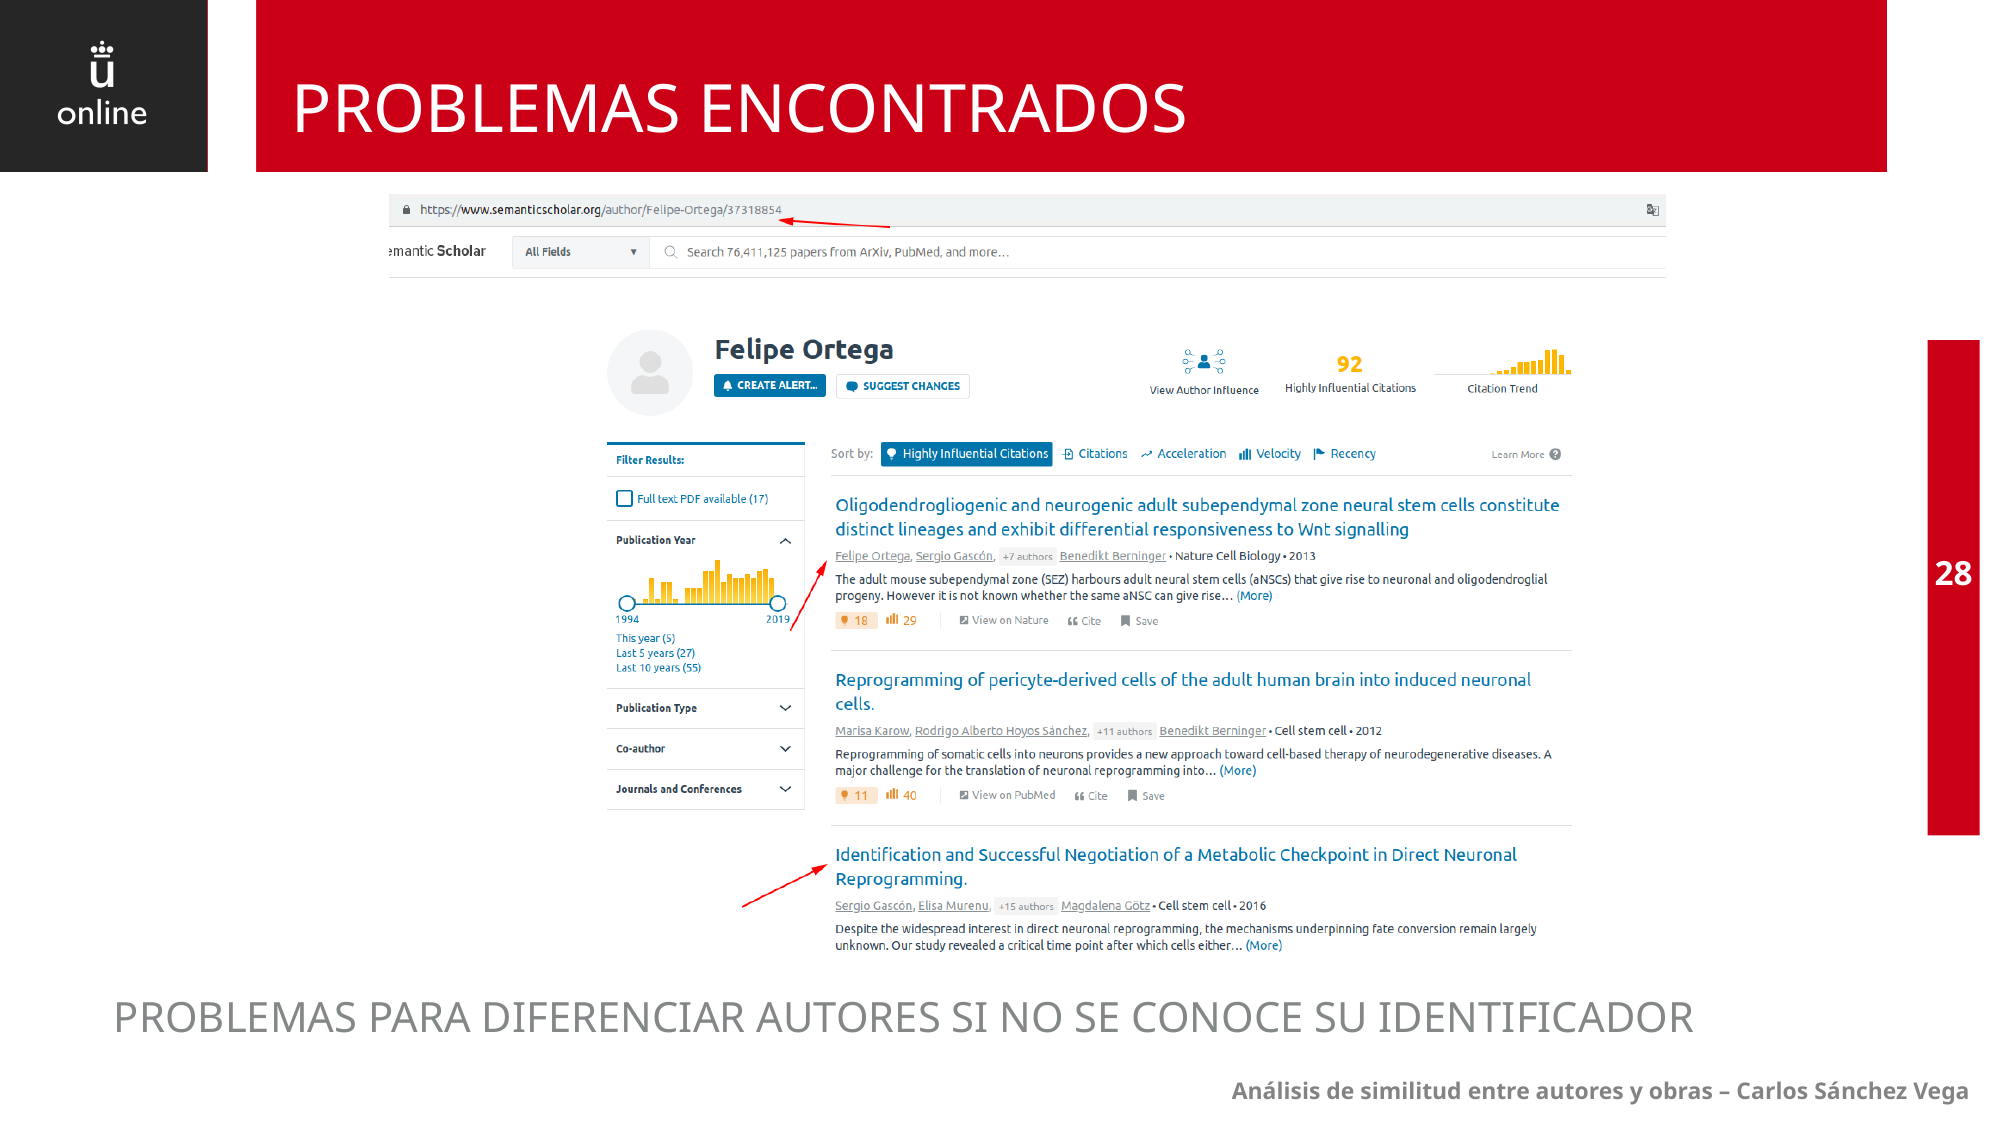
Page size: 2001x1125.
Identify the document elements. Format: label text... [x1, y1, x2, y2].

text_box Problemas para diferenciar autores si no se conoce su identificador [113, 990, 1961, 1040]
picture [389, 194, 1666, 957]
picture [40, 26, 164, 150]
slide_number <número> [1898, 544, 2000, 605]
footer Análisis de similitud entre autores y obras – Carlos Sánchez Vega [671, 1060, 1986, 1121]
title PROBLEMAS ENCONTRADOS [276, 20, 1831, 154]
